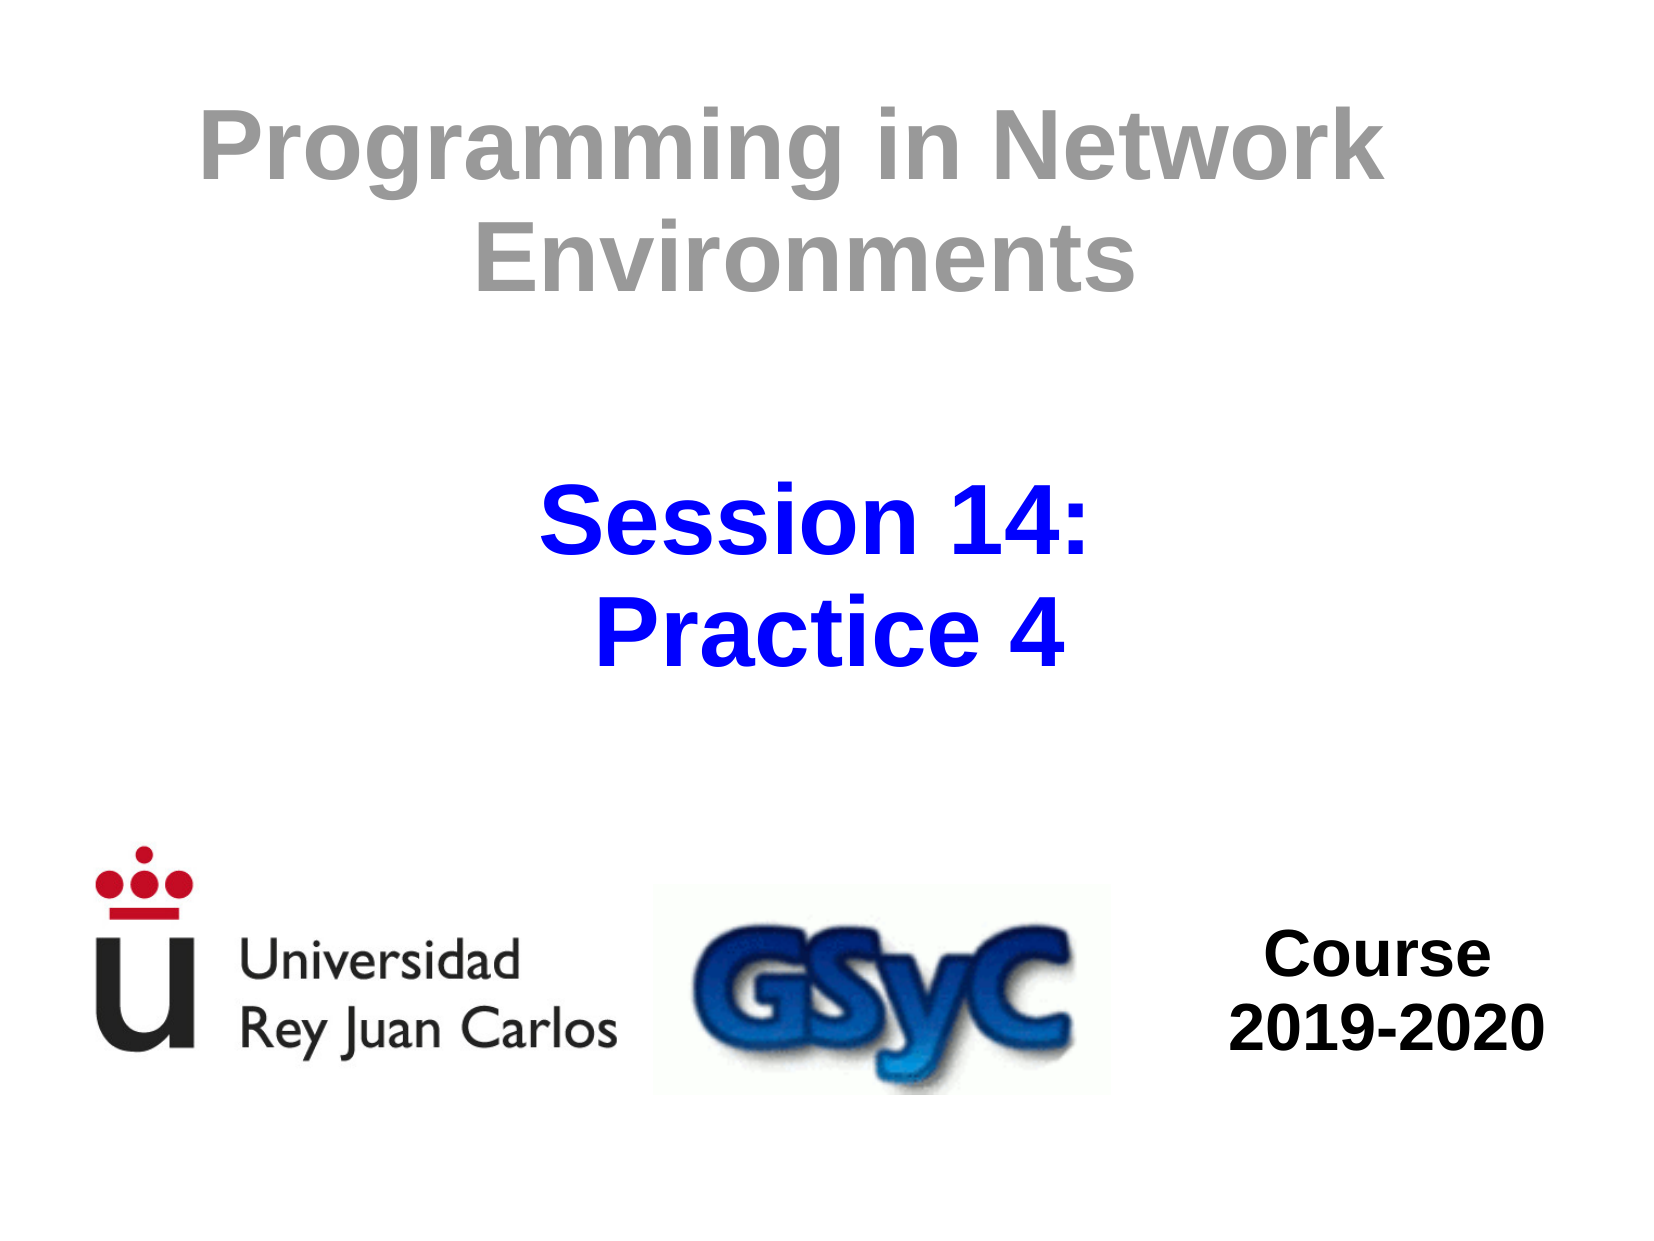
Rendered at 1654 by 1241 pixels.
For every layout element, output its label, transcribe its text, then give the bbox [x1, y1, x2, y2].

title Programming in Network Environments [120, 75, 1491, 327]
picture [653, 884, 1111, 1096]
title Session 14: Practice 4 [144, 450, 1516, 702]
title Course 2019-2020 [1185, 915, 1591, 1066]
picture [61, 824, 646, 1081]
